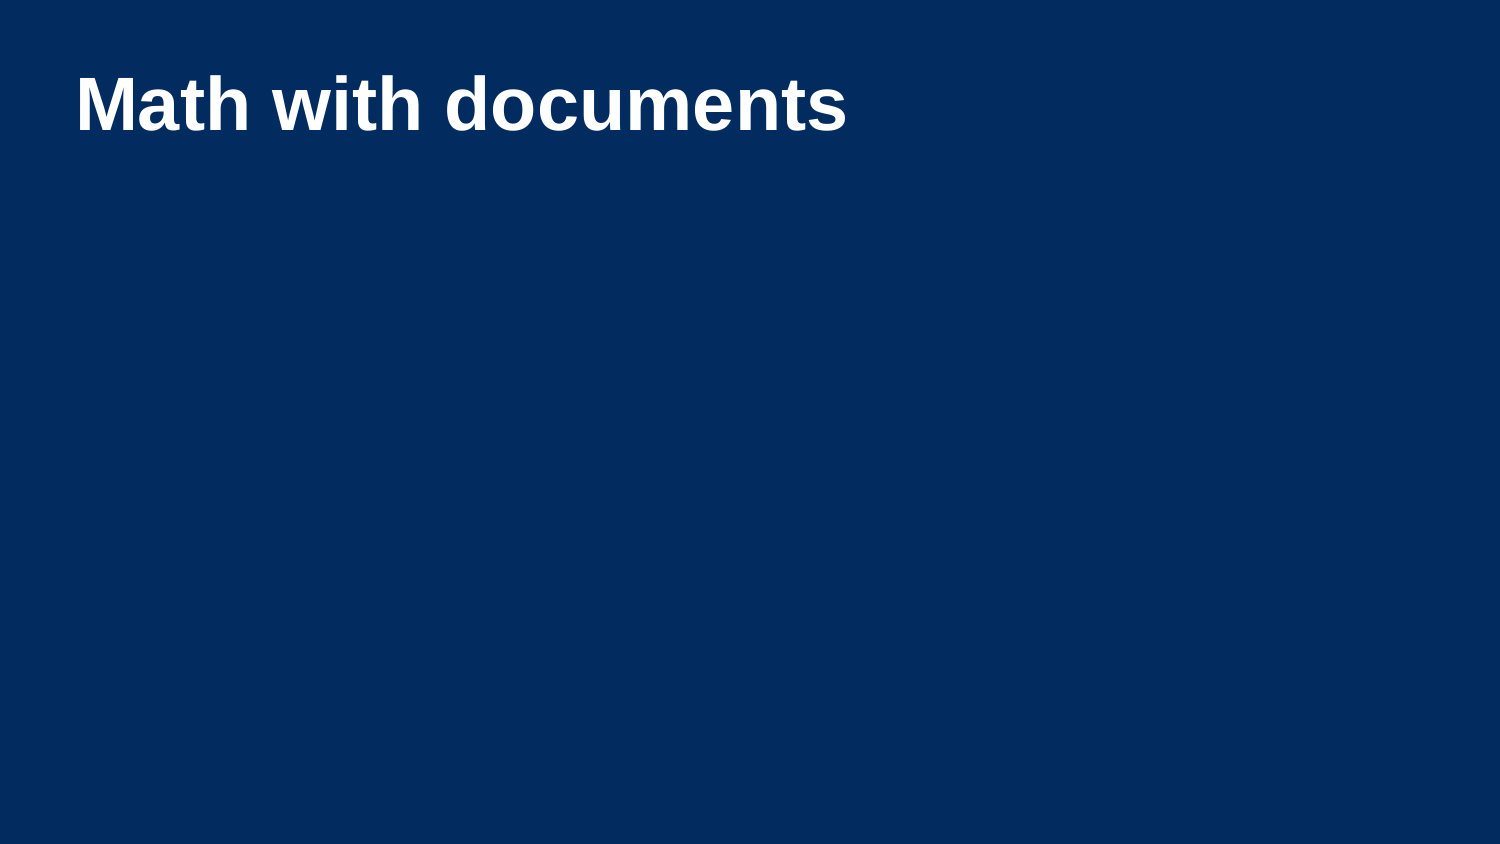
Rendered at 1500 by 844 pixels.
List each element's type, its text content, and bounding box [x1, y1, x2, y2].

title Math with documents [74, 33, 1425, 175]
